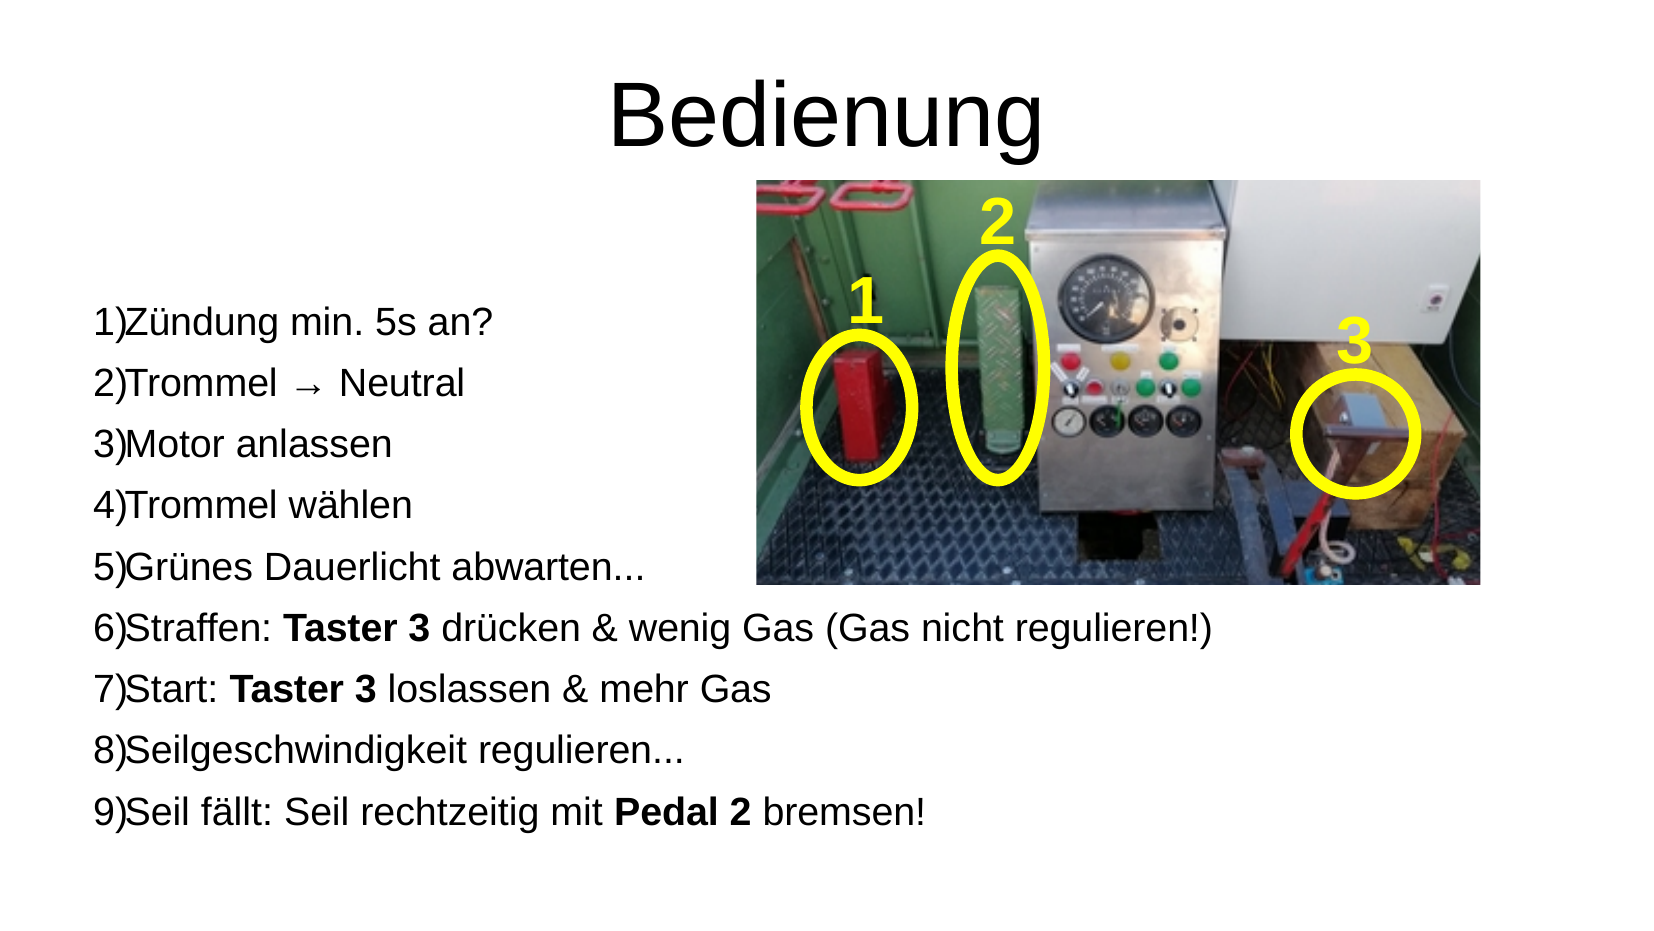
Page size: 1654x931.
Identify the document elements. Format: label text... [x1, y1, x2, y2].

text_box 1 [832, 256, 913, 346]
list Zündung min. 5s an? Trommel → Neutral Motor anlassen Trommel wählen Grünes Dauerlicht abwarten... Straffen: Taster 3 drücken & wenig Gas (Gas nicht regulieren!) Start: Taster 3 loslassen & mehr Gas Seilgeschwindigkeit regulieren... Seil fällt: Seil rechtzeitig mit Pedal 2 bremsen! [82, 300, 1571, 840]
text_box 3 [1321, 295, 1401, 385]
picture [958, 267, 1037, 473]
text_box 2 [964, 176, 1045, 267]
title Bedienung [82, 37, 1571, 193]
picture [756, 180, 1481, 585]
